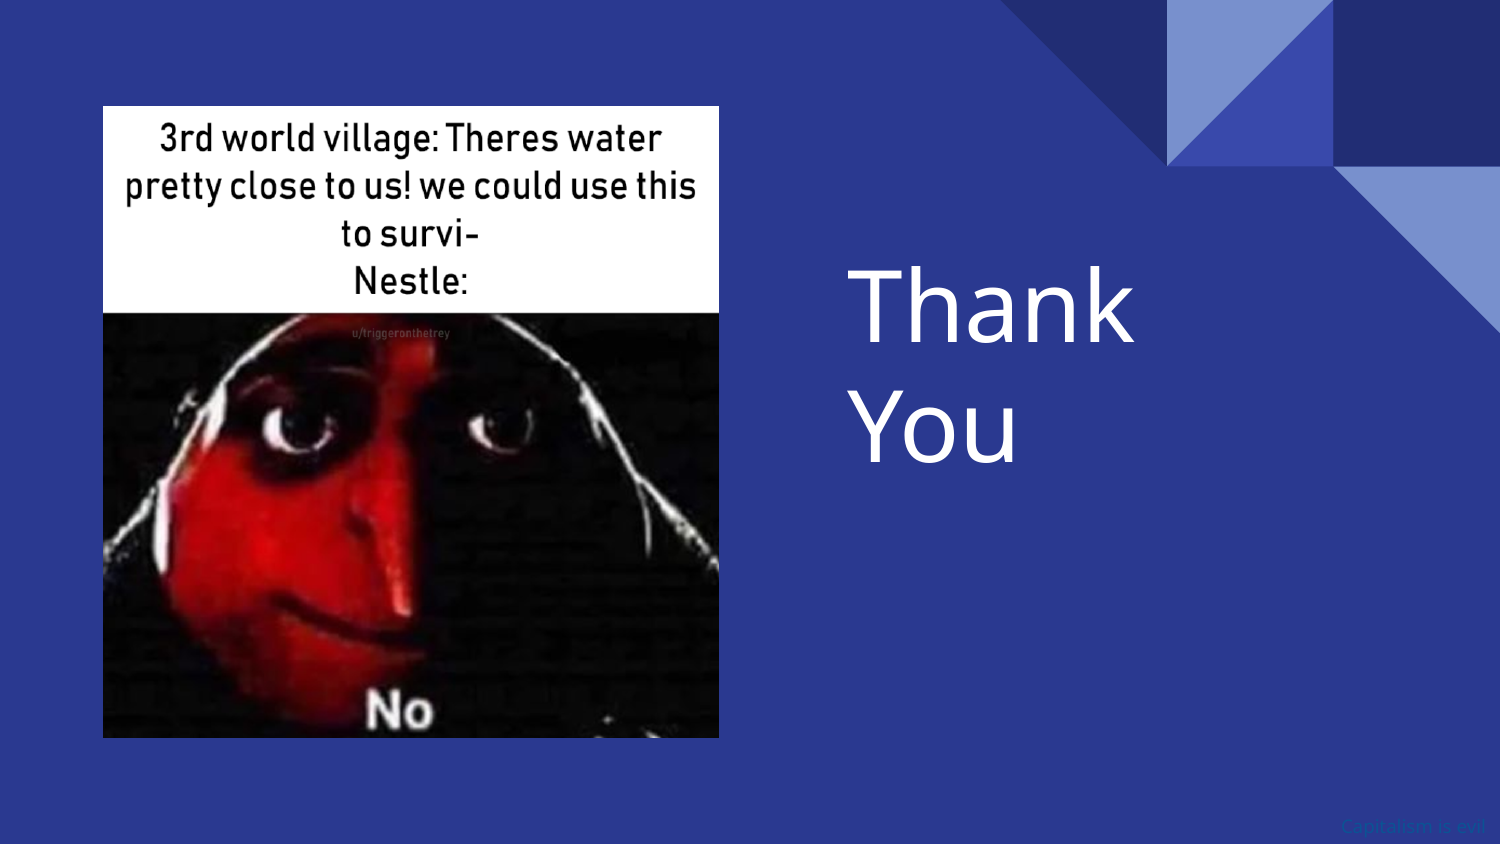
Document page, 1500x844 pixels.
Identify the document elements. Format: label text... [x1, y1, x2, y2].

title Thank You [832, 346, 1337, 498]
text_box Capitalism is evil [1326, 799, 1500, 844]
picture [103, 106, 719, 738]
